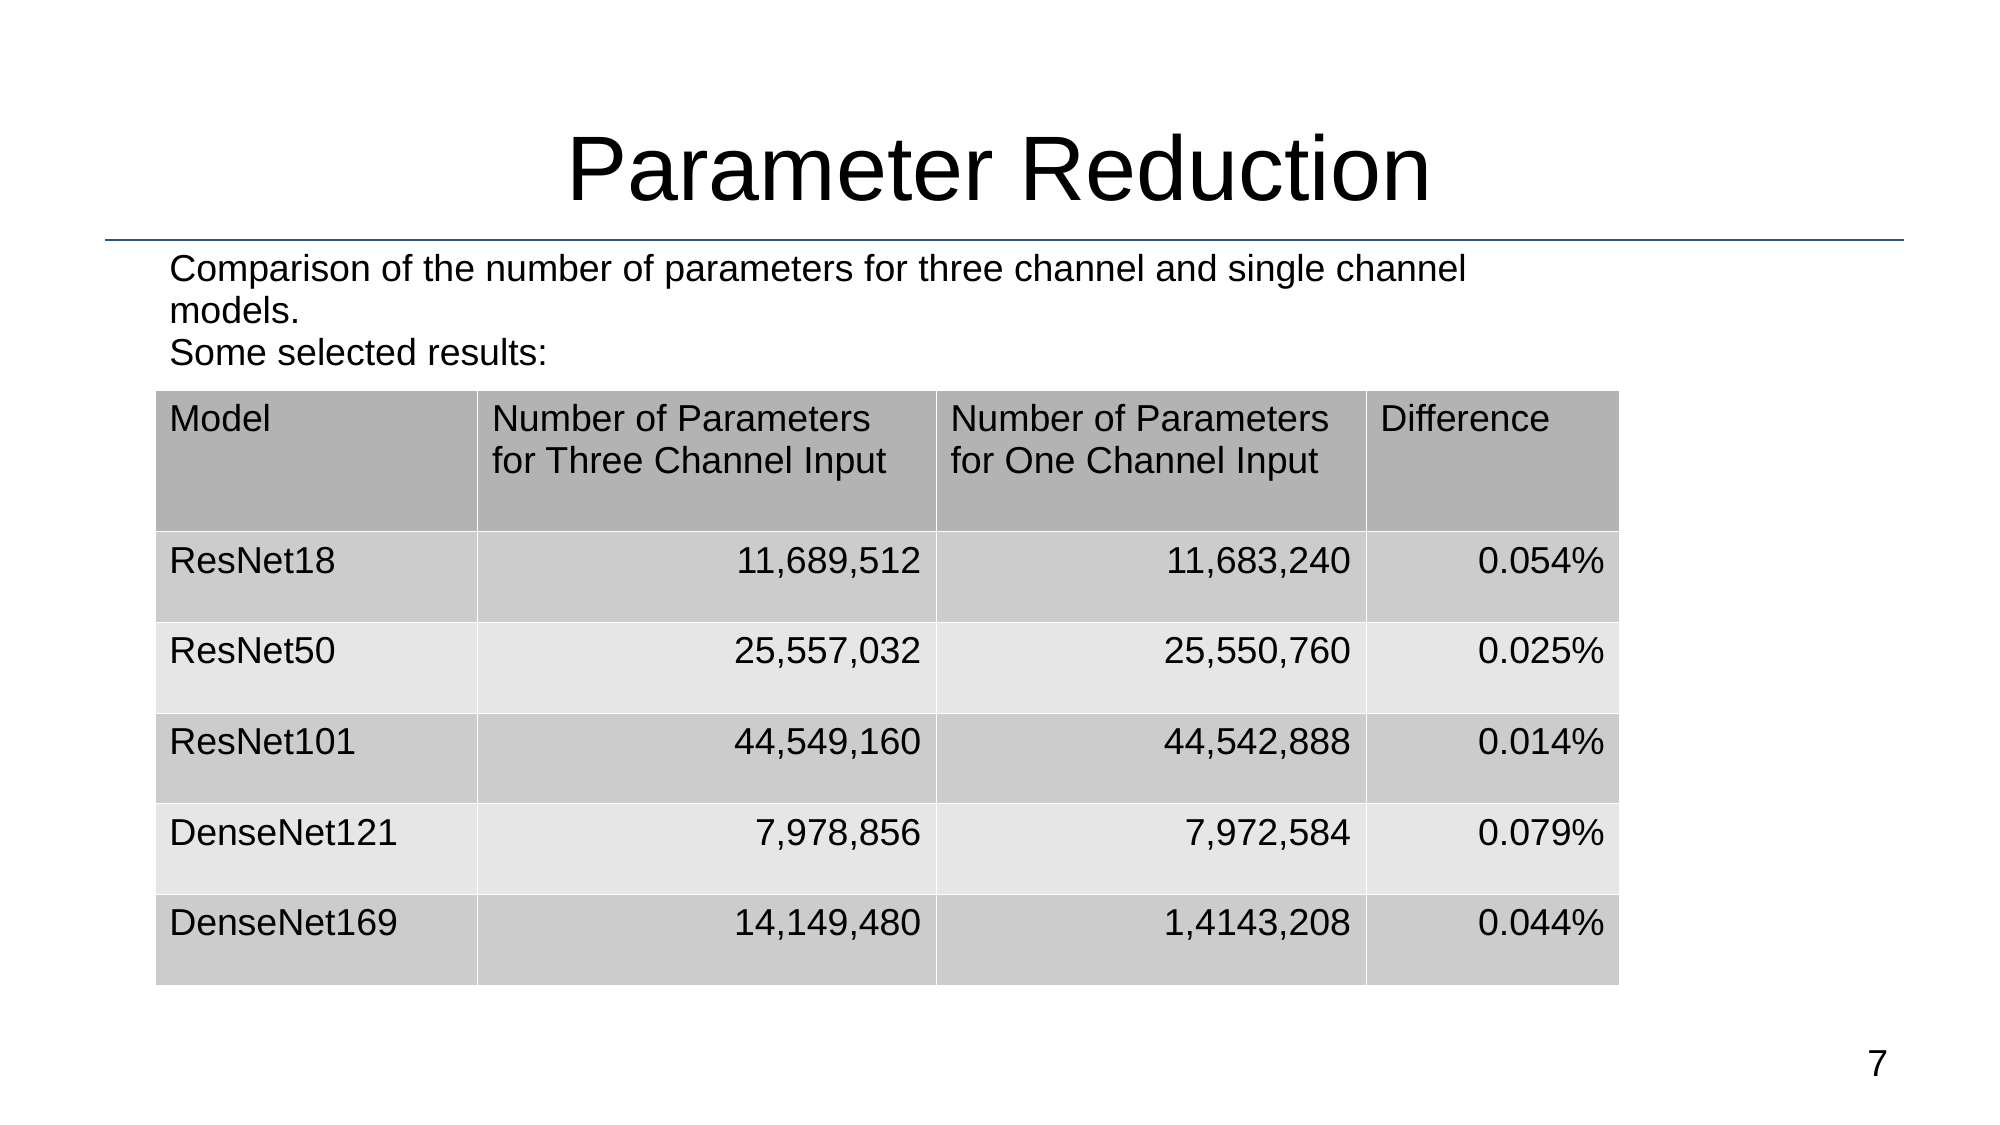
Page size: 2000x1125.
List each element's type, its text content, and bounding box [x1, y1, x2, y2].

table_header Number of Parameters for One Channel Input [937, 391, 1366, 531]
table_cell 0.025% [1367, 623, 1619, 713]
table_cell ResNet50 [156, 623, 477, 713]
table_cell 0.079% [1367, 804, 1619, 894]
table_cell ResNet18 [156, 532, 477, 622]
table_cell 7,978,856 [478, 804, 936, 894]
table_cell DenseNet121 [156, 804, 477, 894]
table_cell 14,149,480 [478, 895, 936, 985]
table_header Number of Parameters for Three Channel Input [478, 391, 936, 531]
table_cell 7,972,584 [937, 804, 1366, 894]
table_cell 44,542,888 [937, 714, 1366, 803]
table_cell 25,550,760 [937, 623, 1366, 713]
table_header Model [156, 391, 477, 531]
table_cell ResNet101 [156, 714, 477, 803]
table_cell 11,683,240 [937, 532, 1366, 622]
table_header Difference [1367, 391, 1619, 531]
table_cell 0.054% [1367, 532, 1619, 622]
table_cell 44,549,160 [478, 714, 936, 803]
text_box Comparison of the number of parameters for three channel and single channel models. Some selected results: [154, 239, 1624, 423]
table_cell 0.014% [1367, 714, 1619, 803]
table_cell 11,689,512 [478, 532, 936, 622]
table_cell 0.044% [1367, 895, 1619, 985]
table_cell DenseNet169 [156, 895, 477, 985]
table_cell 25,557,032 [478, 623, 936, 713]
title Parameter Reduction [137, 59, 1862, 278]
table_cell 1,4143,208 [937, 895, 1366, 985]
